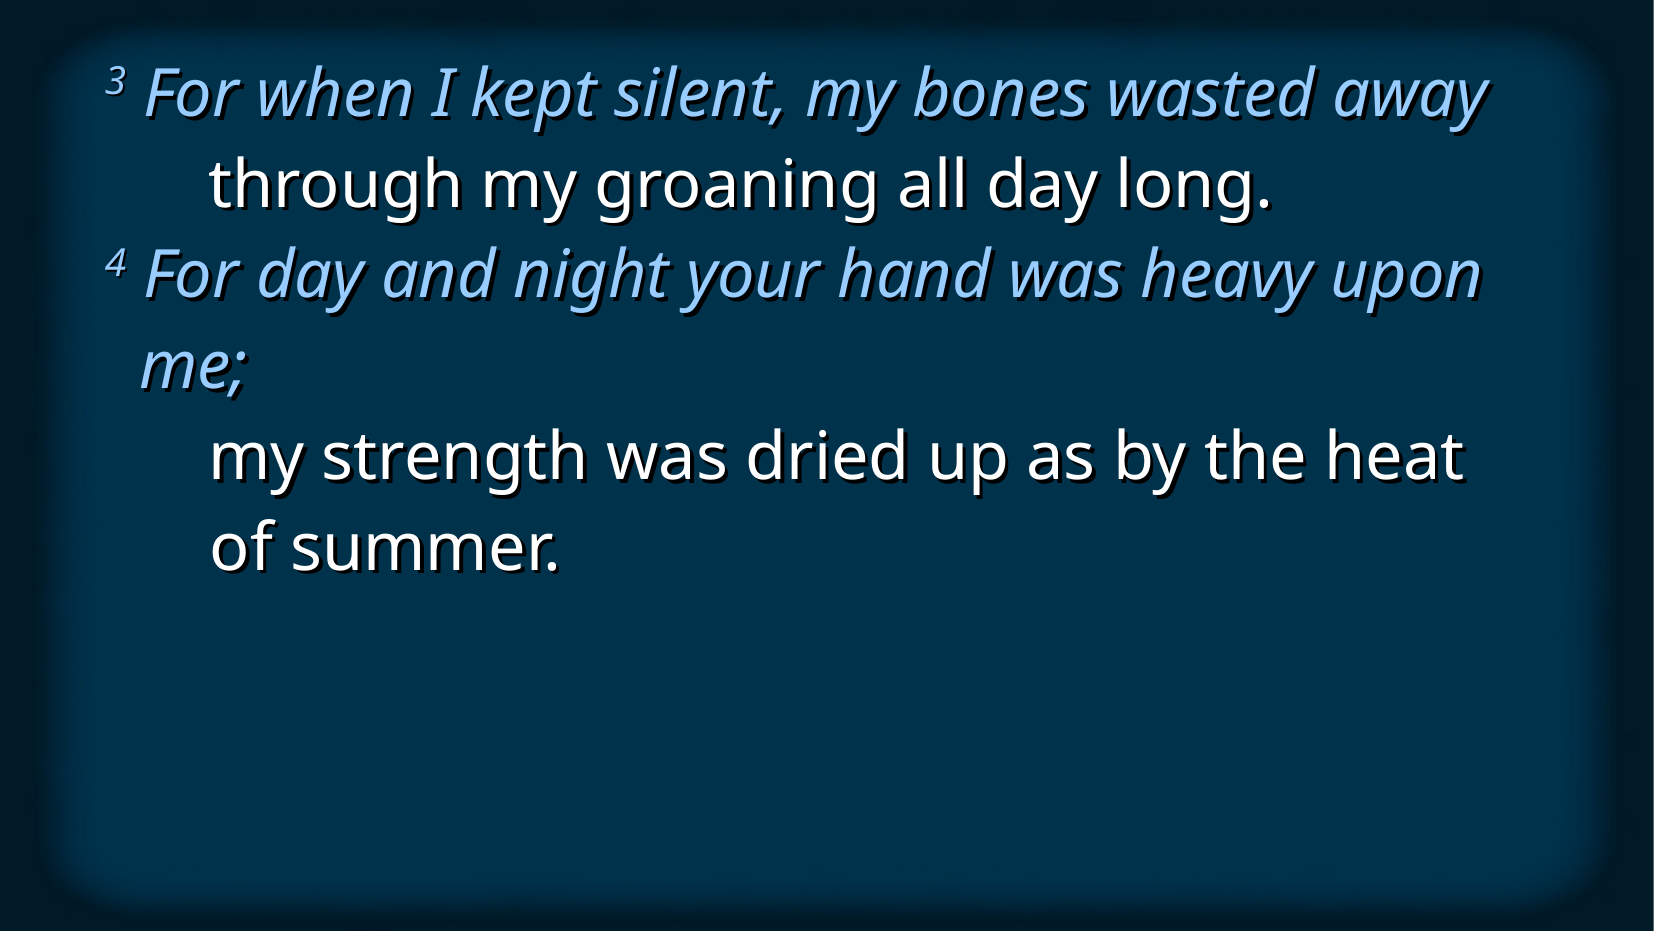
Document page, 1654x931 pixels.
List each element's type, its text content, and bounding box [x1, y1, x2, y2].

text_box 3 For when I kept silent, my bones wasted away through my groaning all day long. 4 For day and night your hand was heavy upon me; my strength was dried up as by the heat of summer. [90, 37, 1576, 586]
picture [0, 0, 1654, 931]
